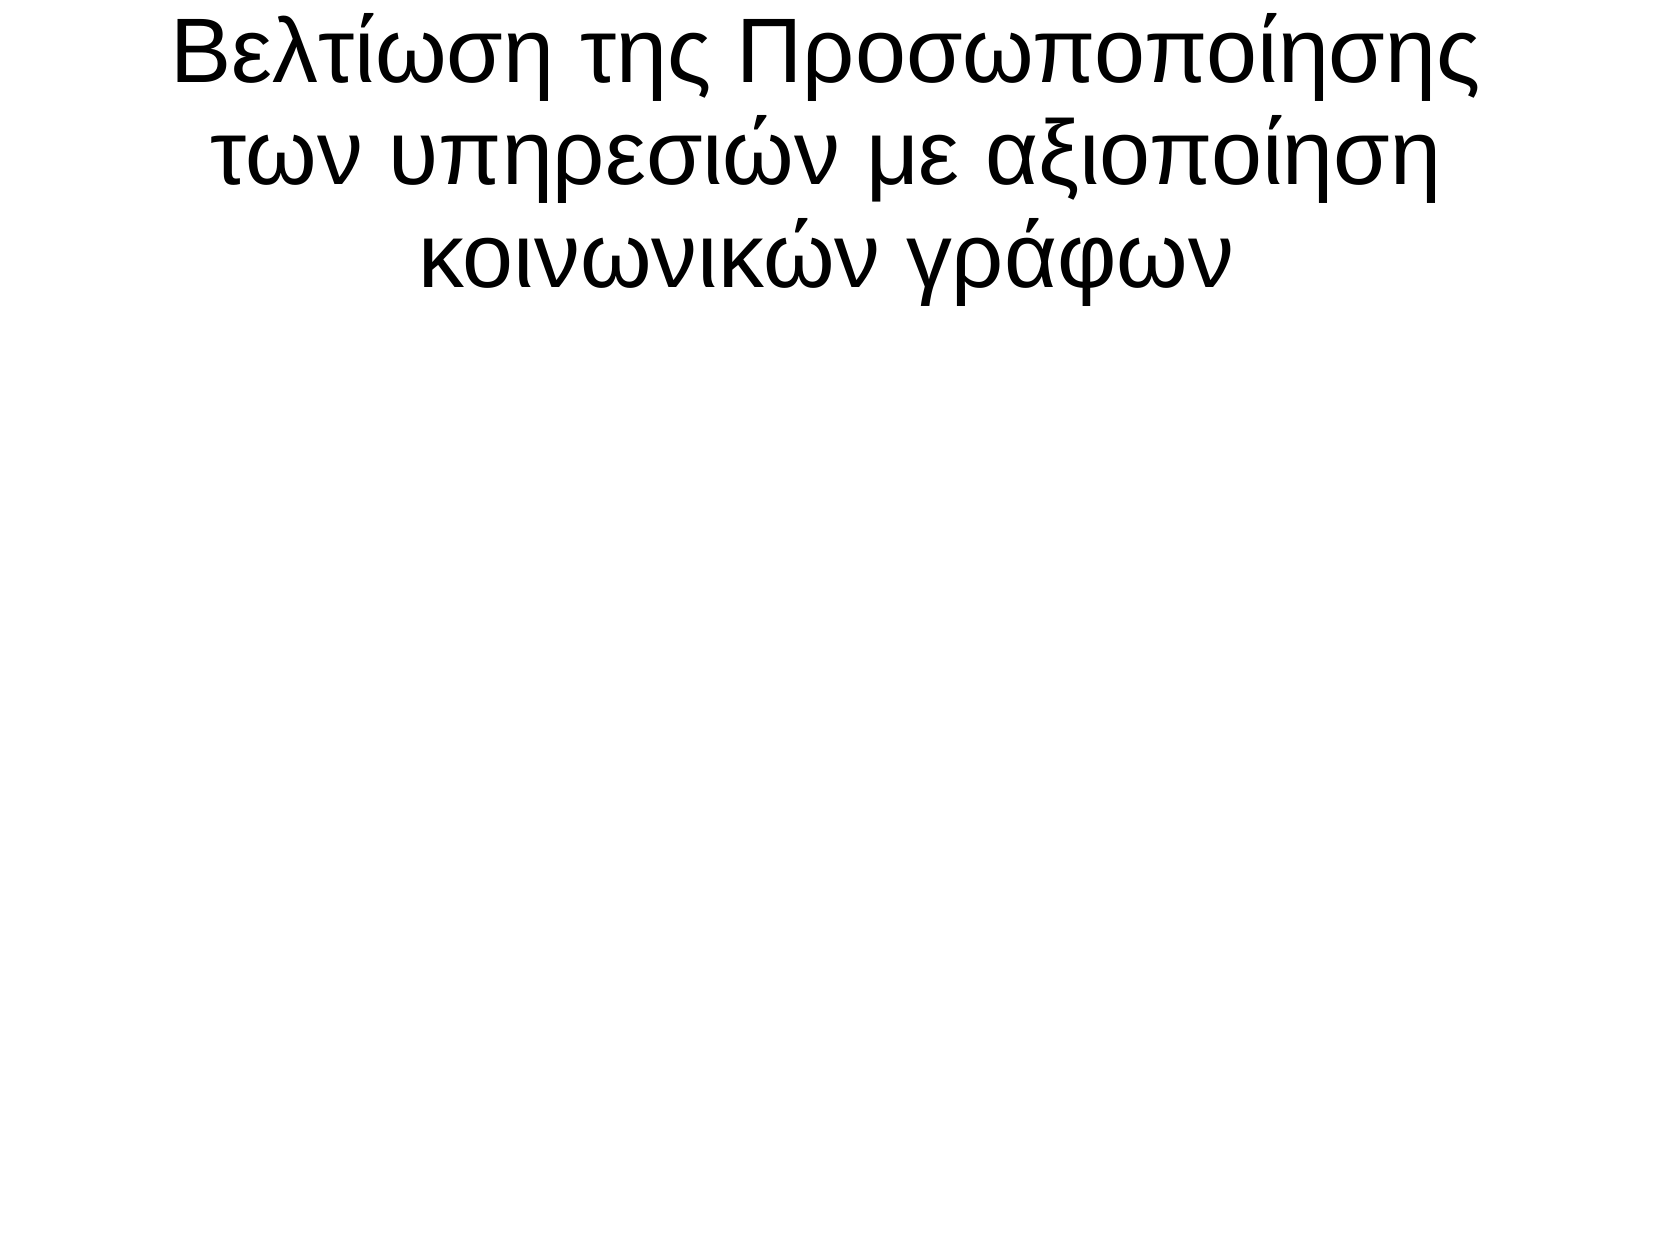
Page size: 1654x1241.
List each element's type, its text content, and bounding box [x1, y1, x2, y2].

title Βελτίωση της Προσωποποίησης των υπηρεσιών με αξιοποίηση κοινωνικών γράφων [82, 0, 1571, 307]
